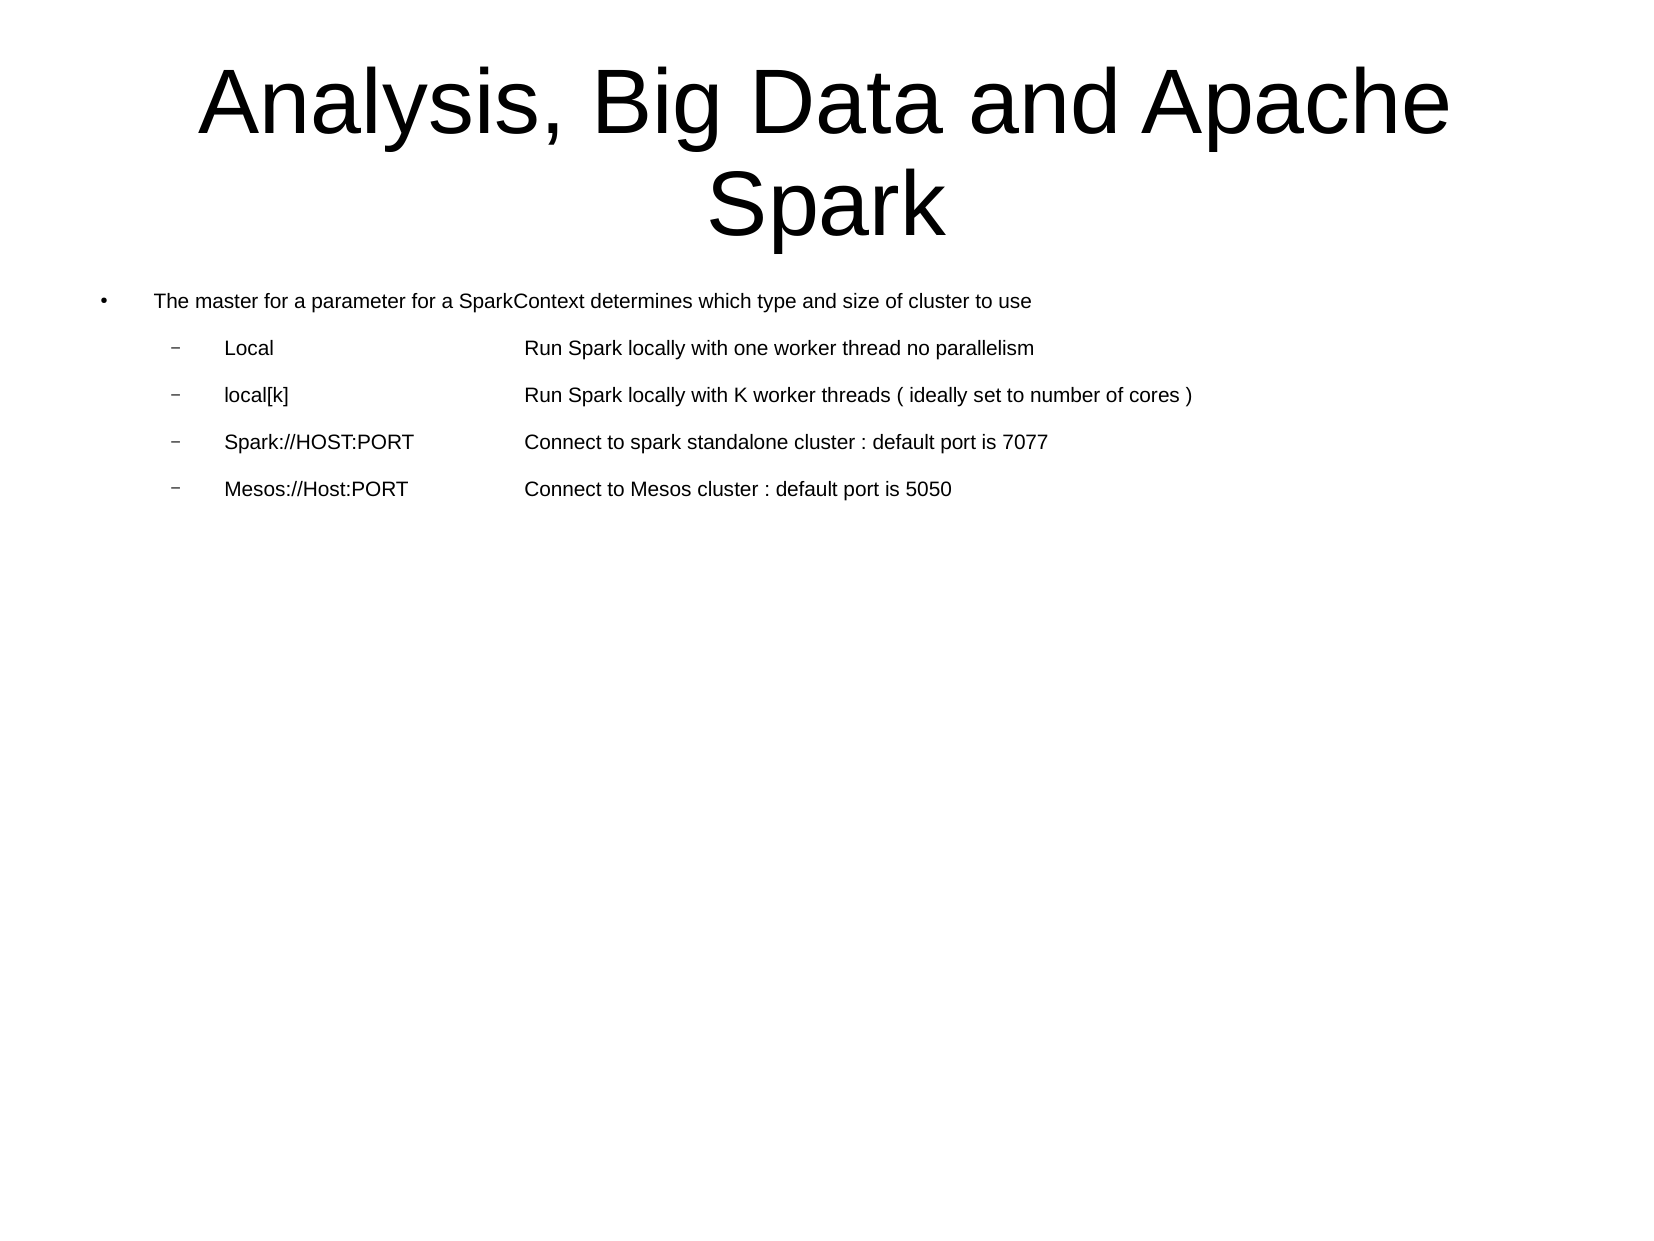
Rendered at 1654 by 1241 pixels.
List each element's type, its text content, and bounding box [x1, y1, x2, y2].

title Analysis, Big Data and Apache Spark [82, 49, 1571, 257]
list The master for a parameter for a SparkContext determines which type and size of cluster to use Local Run Spark locally with one worker thread no parallelism local[k] Run Spark locally with K worker threads ( ideally set to number of cores ) Spark://HOST:PORT Connect to spark standalone cluster : default port is 7077 Mesos://Host:PORT Connect to Mesos cluster : default port is 5050 [82, 290, 1571, 1010]
